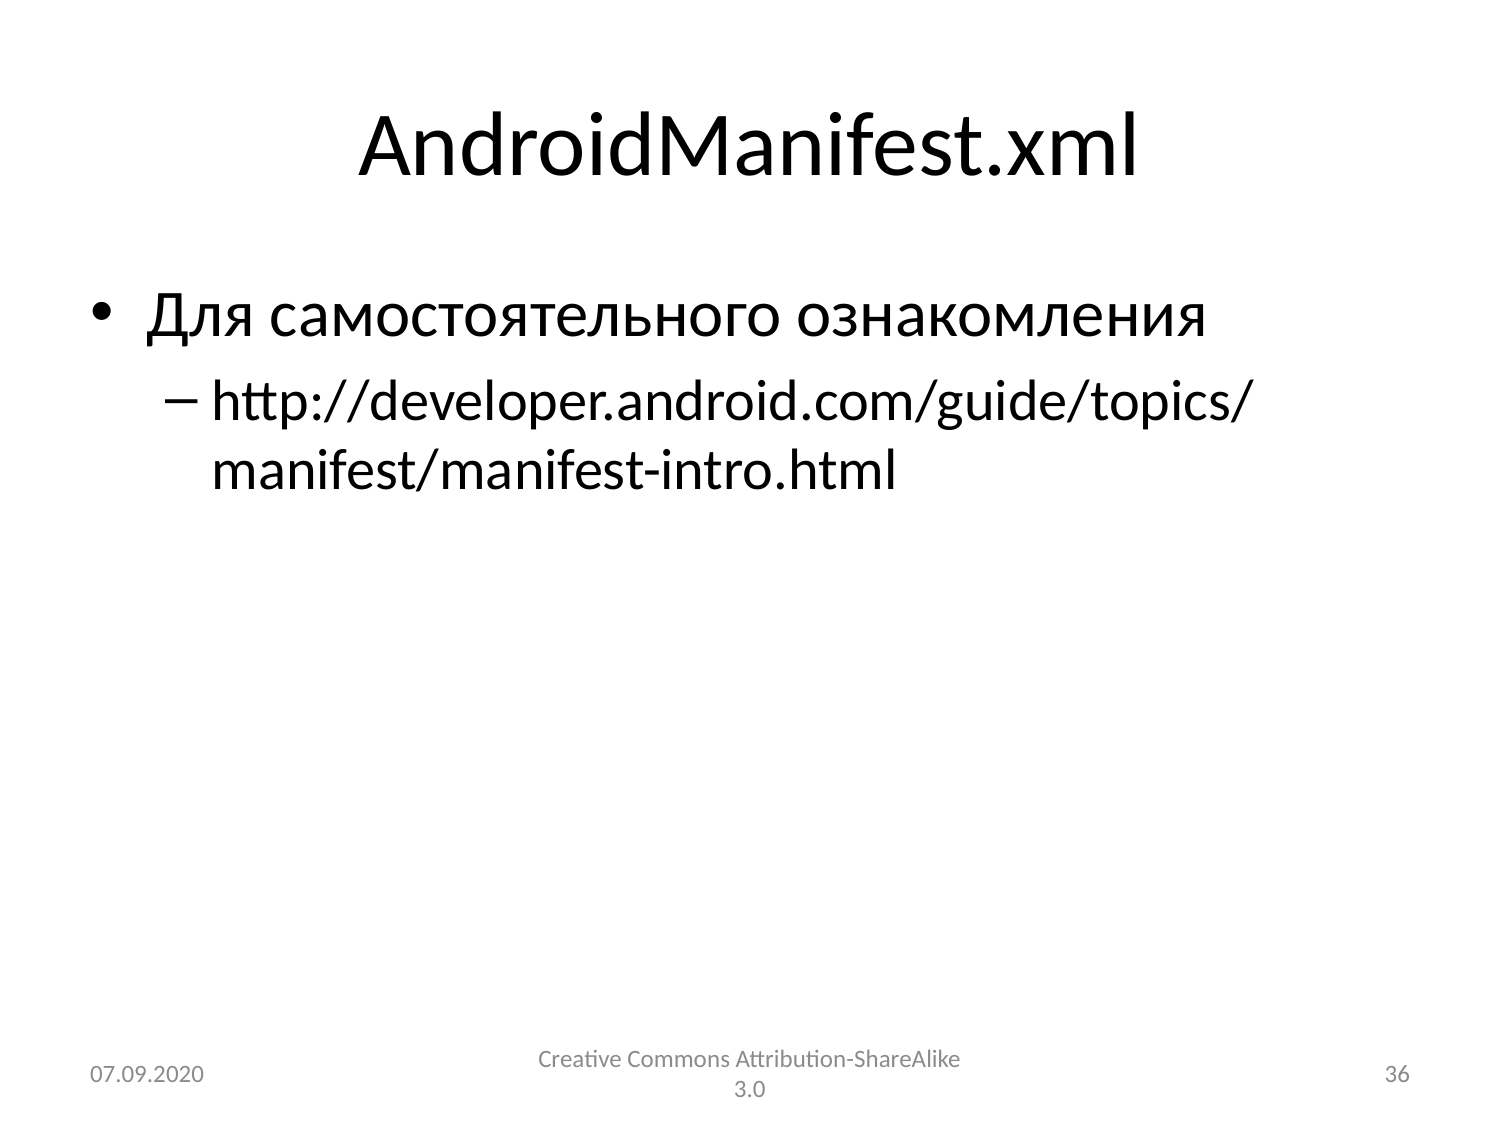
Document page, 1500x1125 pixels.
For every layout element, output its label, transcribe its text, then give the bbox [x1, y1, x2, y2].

footer Creative Commons Attribution-ShareAlike 3.0 [512, 1042, 988, 1103]
title AndroidManifest.xml [75, 45, 1425, 233]
list Для самостоятельного ознакомления http://developer.android.com/guide/topics/manifest/manifest-intro.html [75, 262, 1425, 1005]
slide_number <number> [1074, 1042, 1425, 1103]
